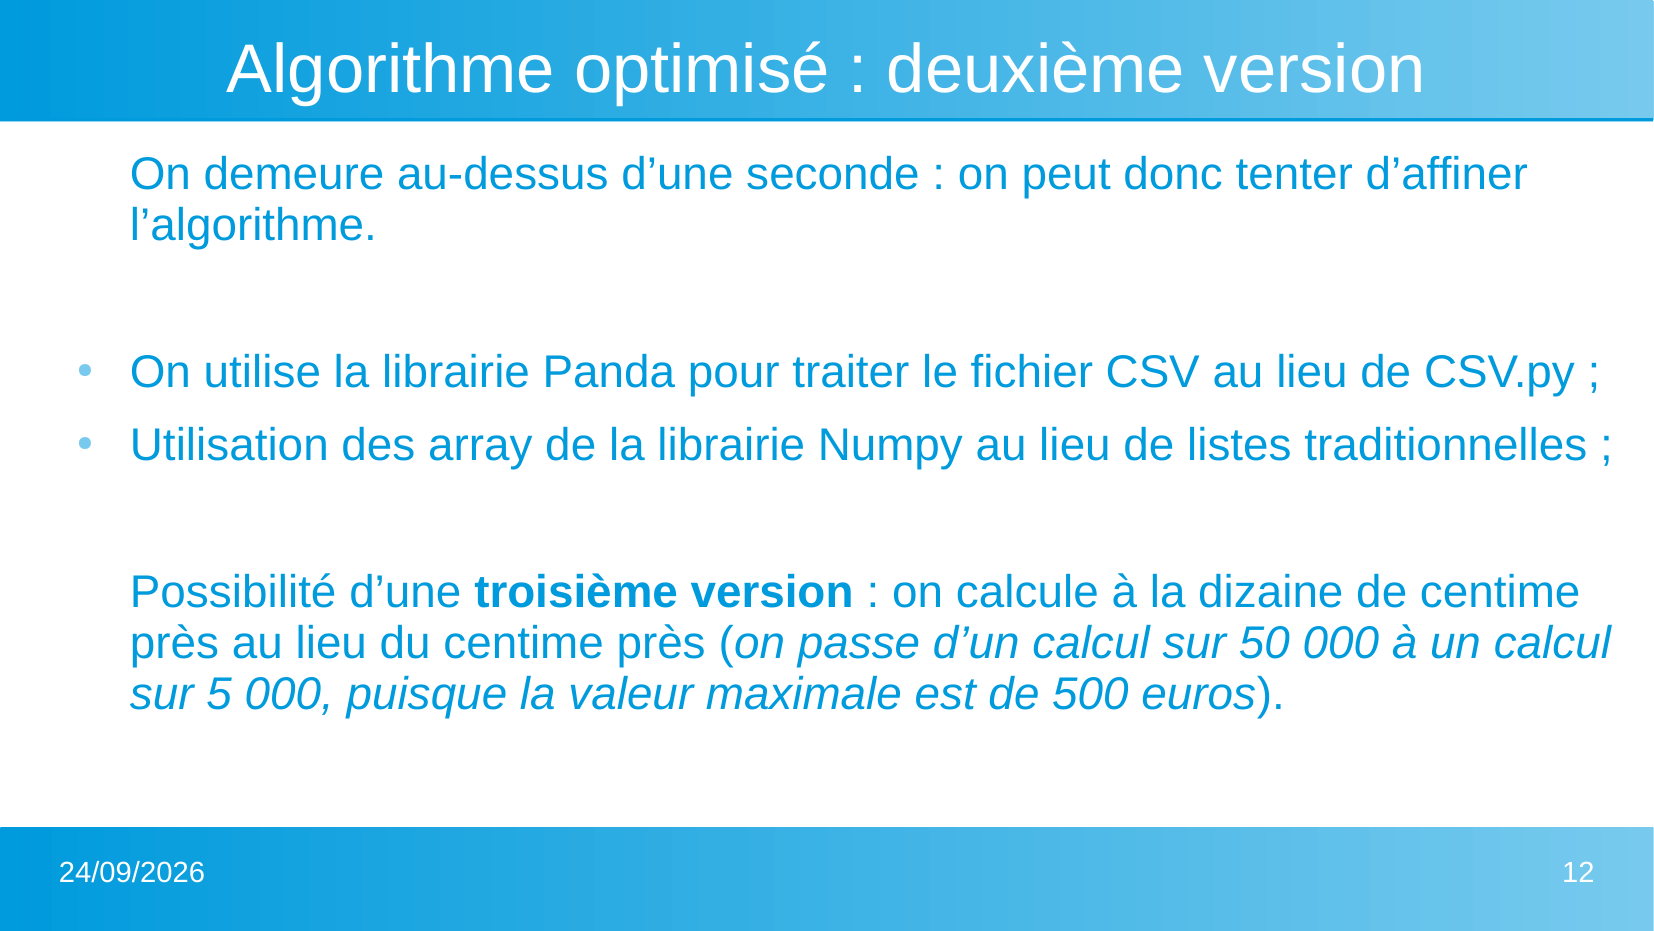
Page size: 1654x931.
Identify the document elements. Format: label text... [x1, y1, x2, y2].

title Algorithme optimisé : deuxième version [59, 29, 1595, 108]
list On demeure au-dessus d’une seconde : on peut donc tenter d’affiner l’algorithme. On utilise la librairie Panda pour traiter le fichier CSV au lieu de CSV.py ; Utilisation des array de la librairie Numpy au lieu de listes traditionnelles ; Possibilité d’une troisième version : on calcule à la dizaine de centime près au lieu du centime près (on passe d’un calcul sur 50 000 à un calcul sur 5 000, puisque la valeur maximale est de 500 euros). [59, 147, 1625, 798]
